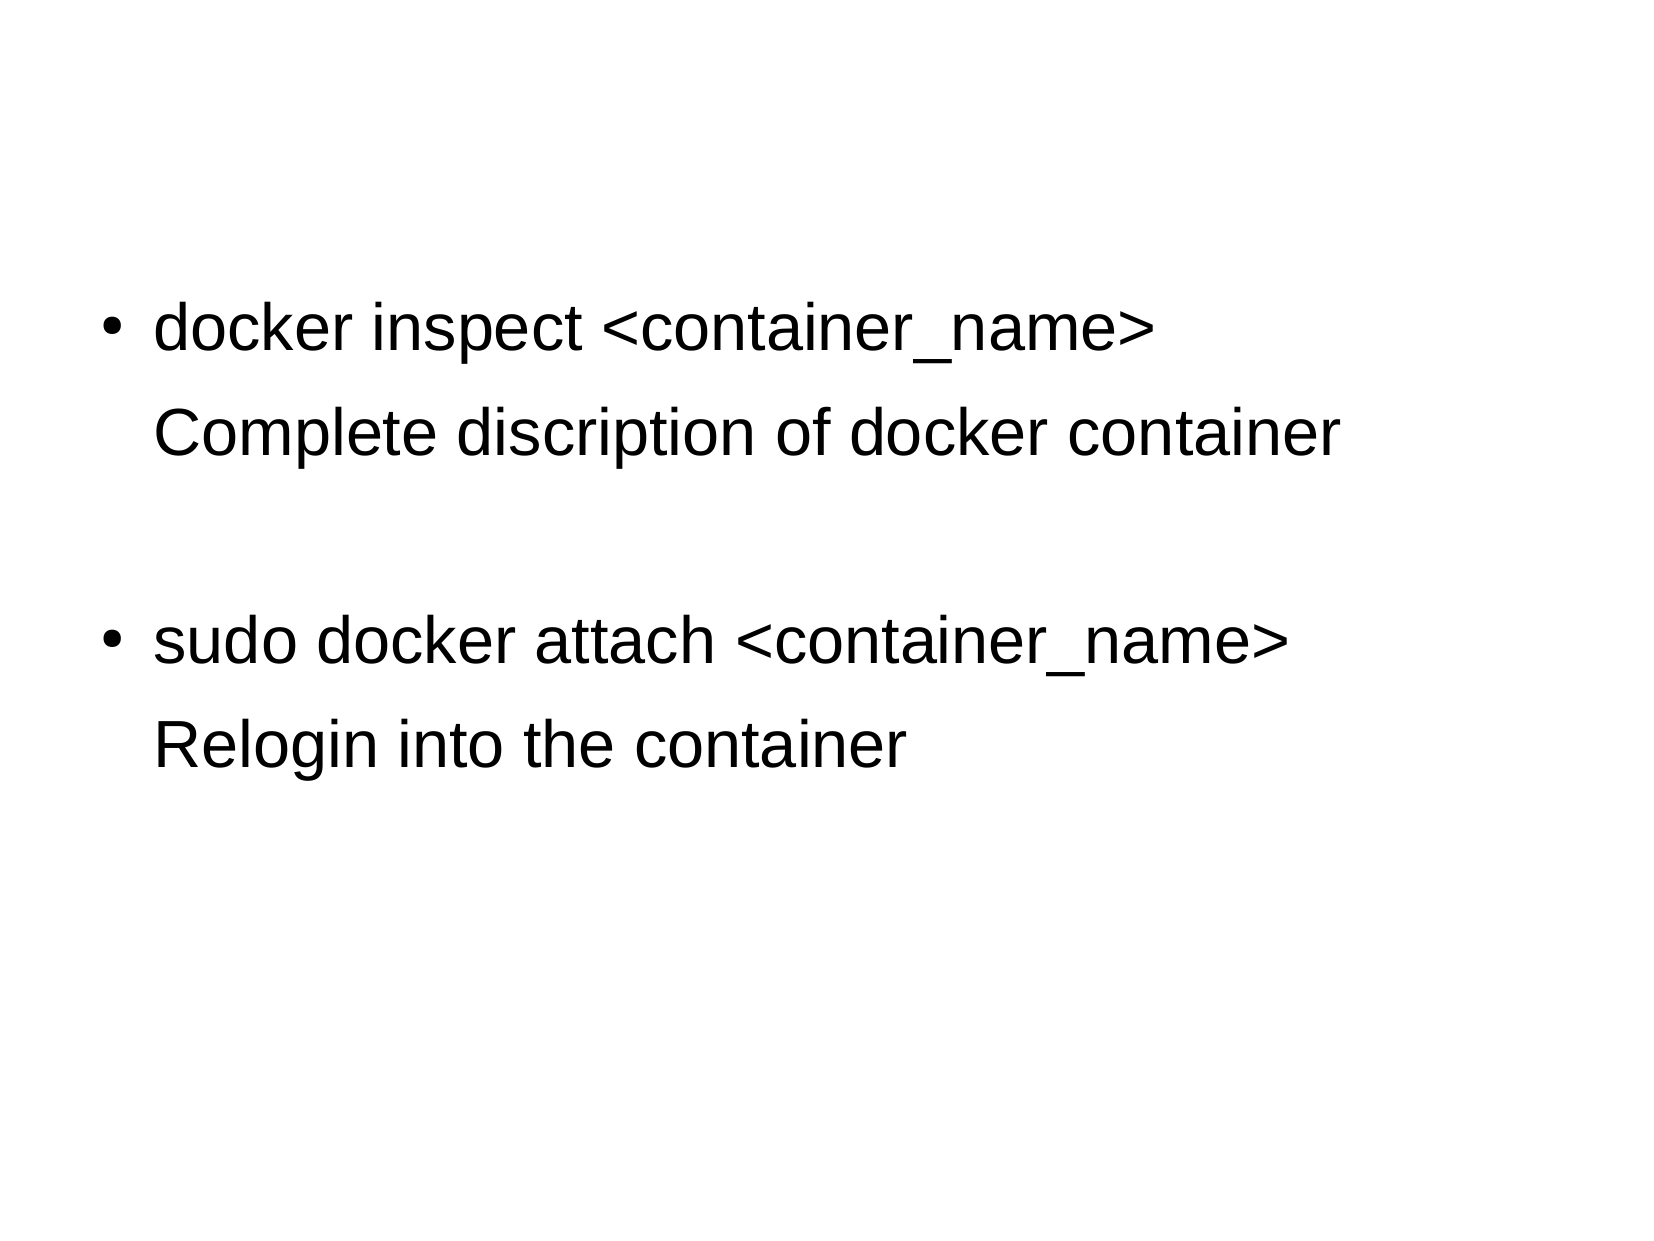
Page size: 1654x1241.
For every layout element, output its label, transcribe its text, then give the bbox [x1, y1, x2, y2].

list docker inspect <container_name> Complete discription of docker container sudo docker attach <container_name> Relogin into the container [82, 290, 1571, 1010]
